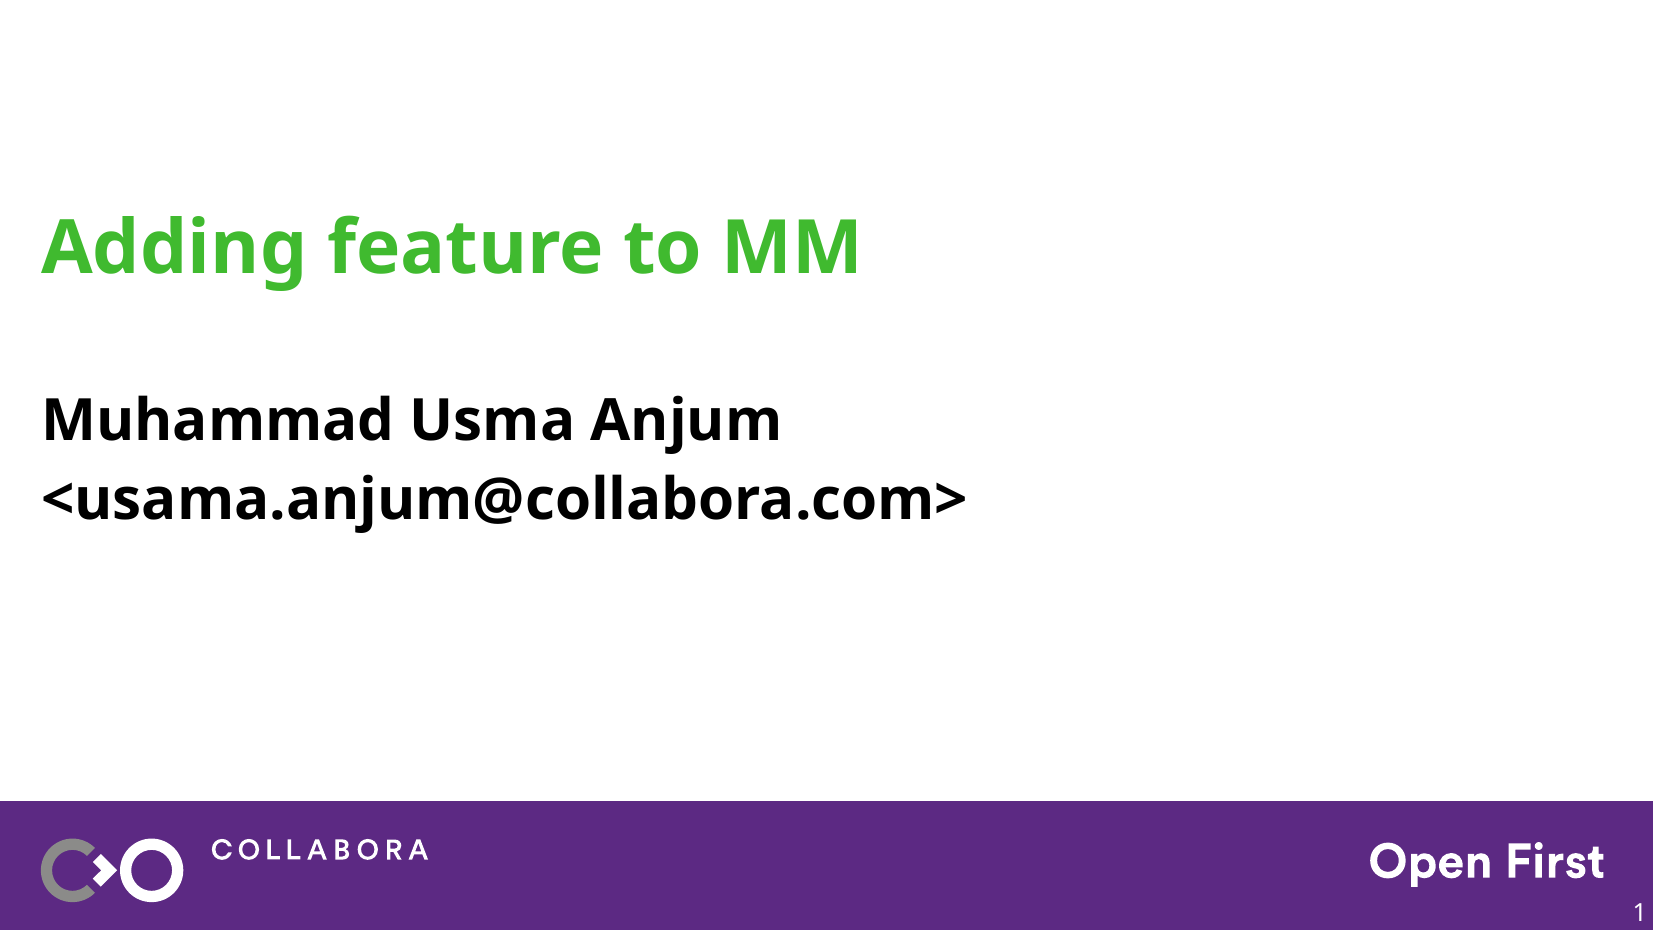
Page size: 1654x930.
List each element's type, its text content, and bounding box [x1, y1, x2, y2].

subtitle Muhammad Usma Anjum <usama.anjum@collabora.com> [41, 378, 1613, 771]
title Adding feature to MM [41, 69, 1607, 378]
